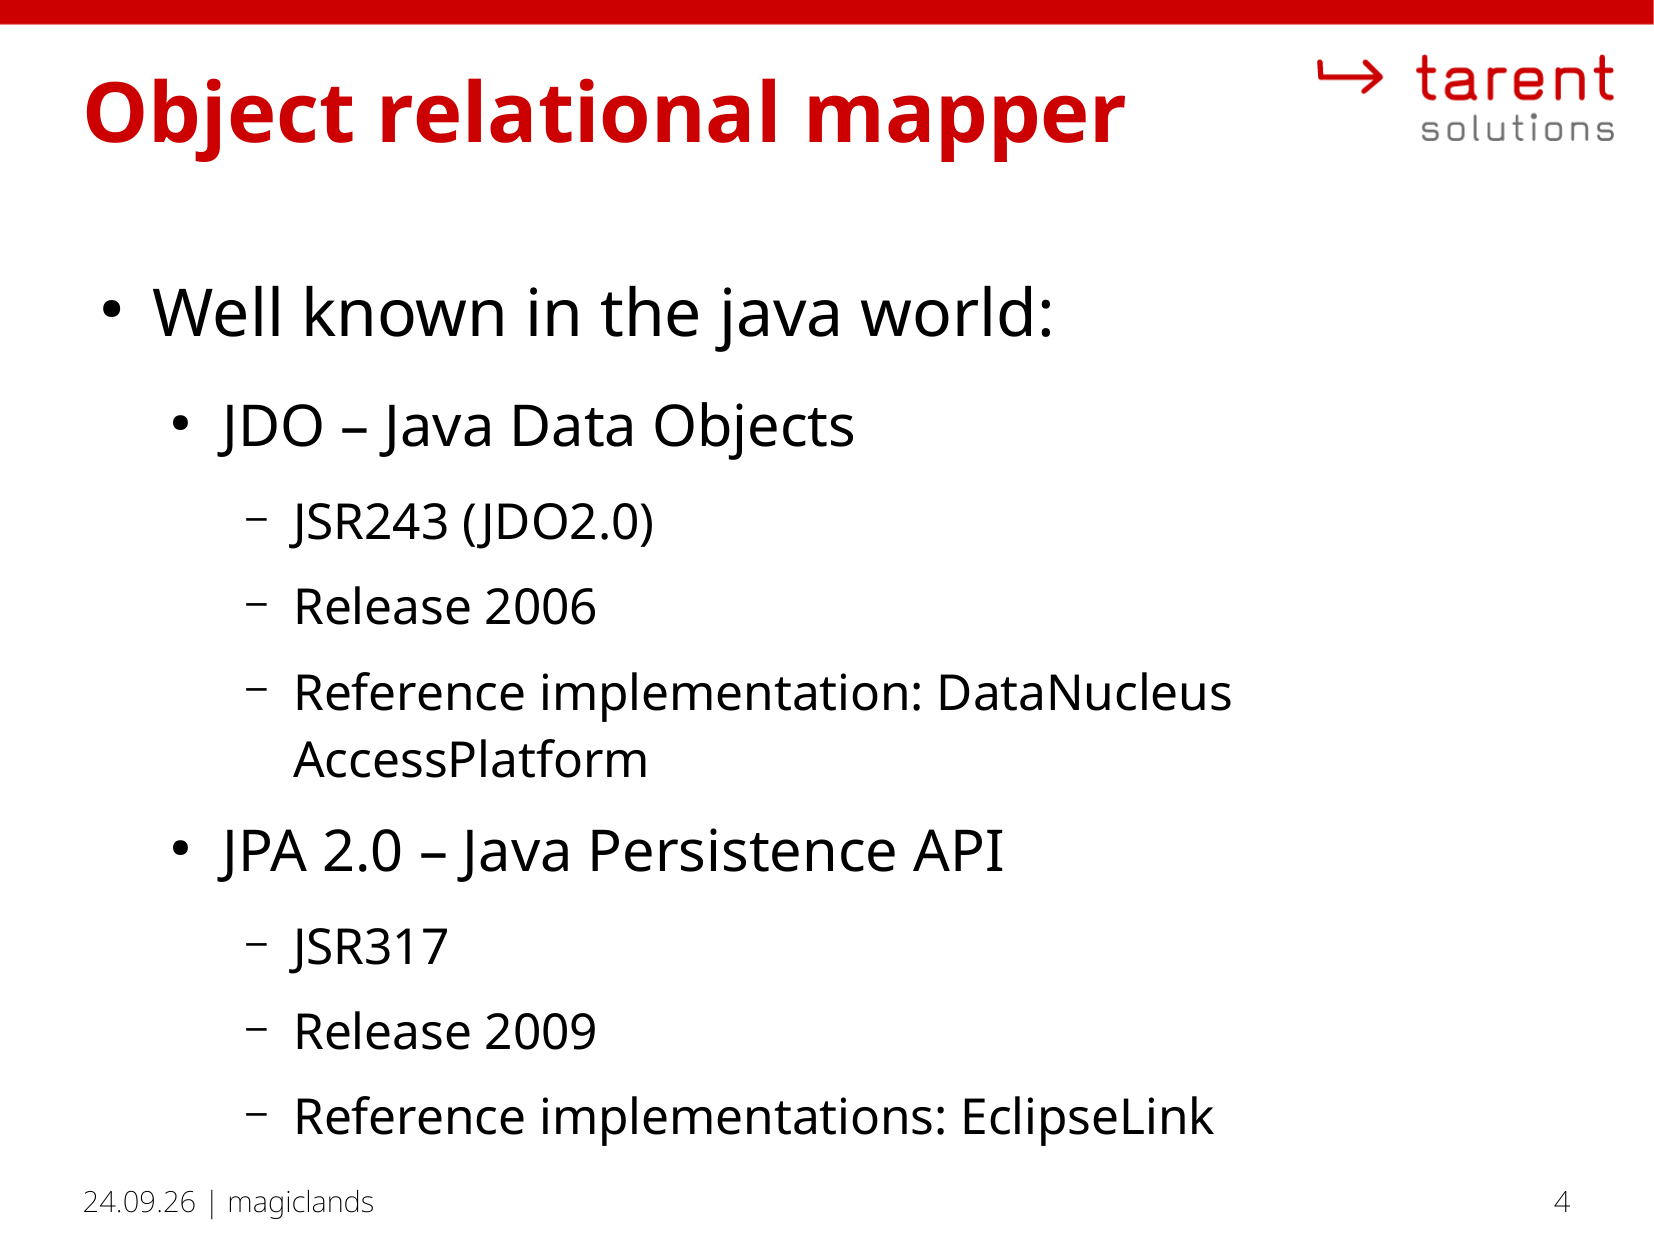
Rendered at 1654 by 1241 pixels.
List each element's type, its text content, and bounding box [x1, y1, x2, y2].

picture [1571, 45, 1622, 151]
list Well known in the java world: JDO – Java Data Objects JSR243 (JDO2.0) Release 2006 Reference implementation: DataNucleus AccessPlatform JPA 2.0 – Java Persistence API JSR317 Release 2009 Reference implementations: EclipseLink [82, 265, 1571, 1152]
title Object relational mapper [82, 20, 1571, 201]
picture [0, 0, 1654, 26]
